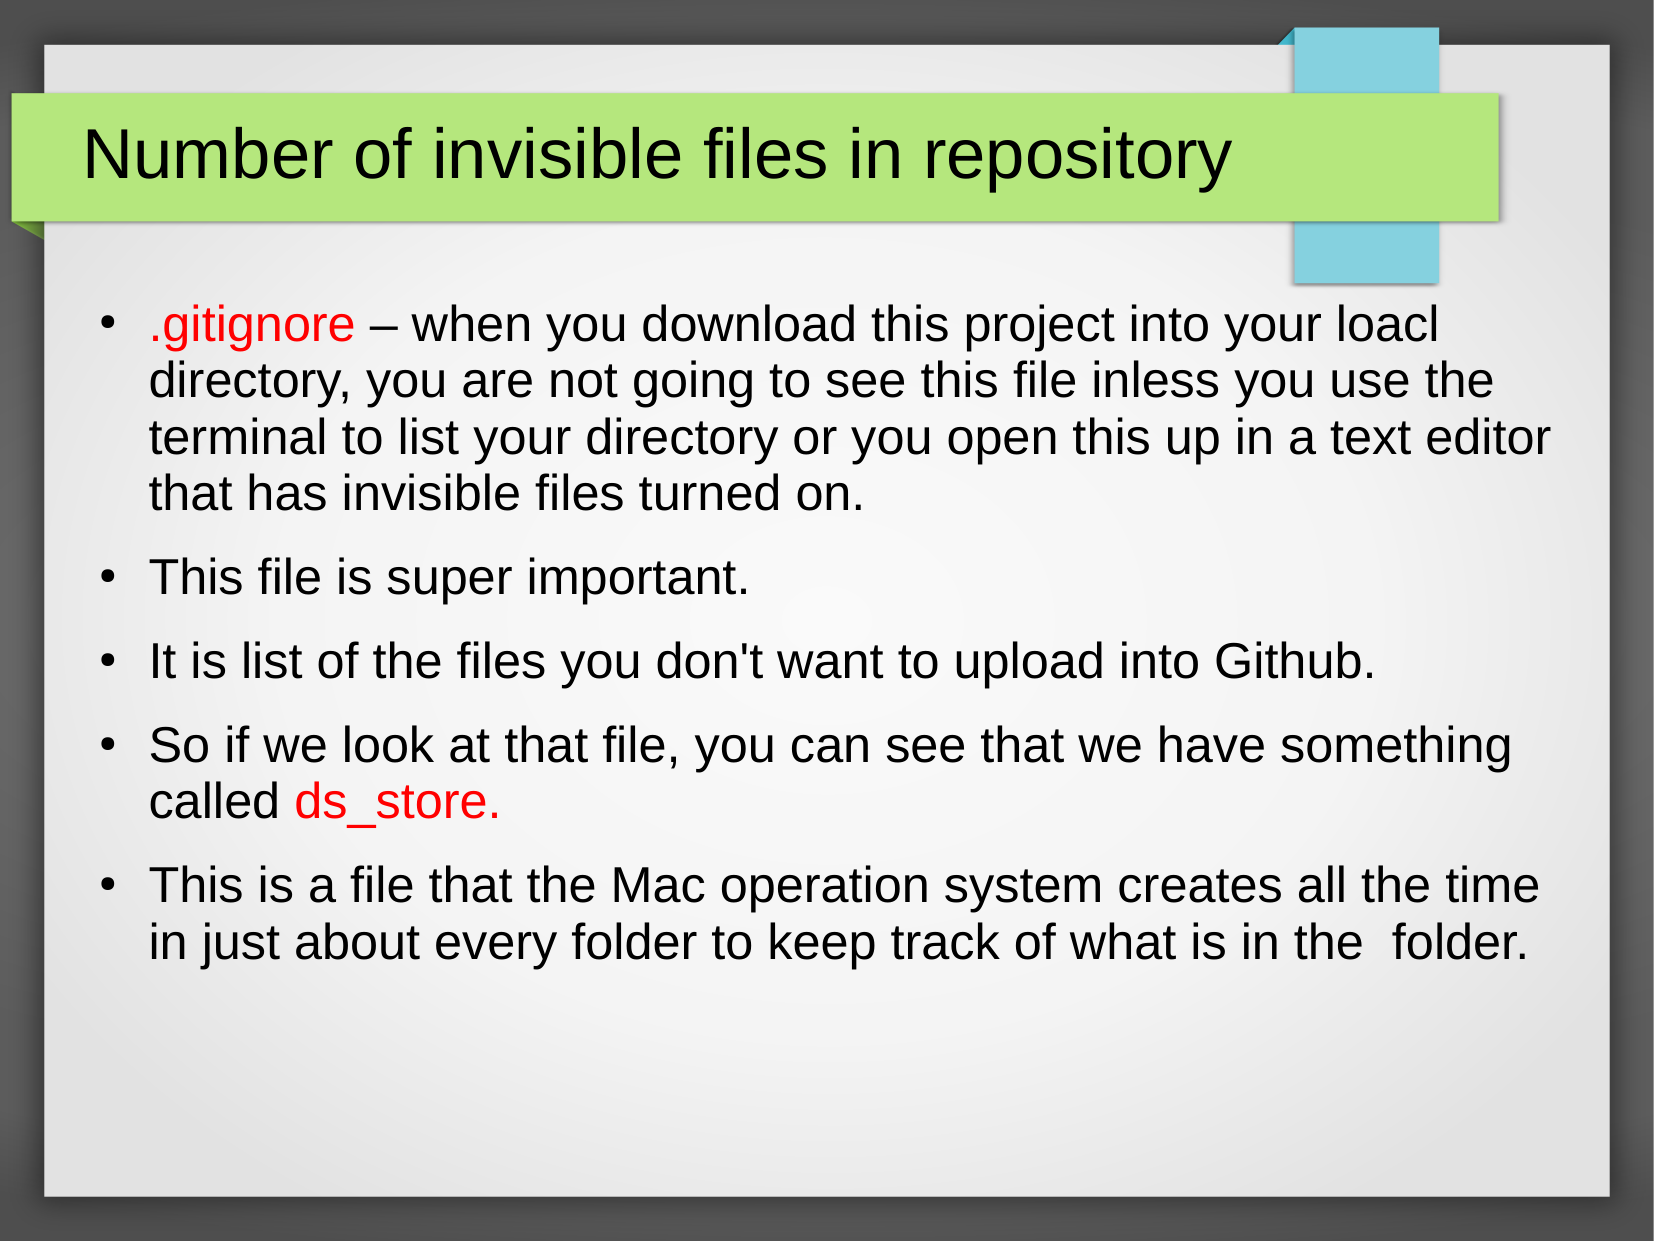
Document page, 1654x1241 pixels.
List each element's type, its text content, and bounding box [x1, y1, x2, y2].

list .gitignore – when you download this project into your loacl directory, you are not going to see this file inless you use the terminal to list your directory or you open this up in a text editor that has invisible files turned on. This file is super important. It is list of the files you don't want to upload into Github. So if we look at that file, you can see that we have something called ds_store. This is a file that the Mac operation system creates all the time in just about every folder to keep track of what is in the folder. [82, 295, 1571, 1015]
picture [0, 0, 1654, 1241]
title Number of invisible files in repository [82, 94, 1264, 213]
